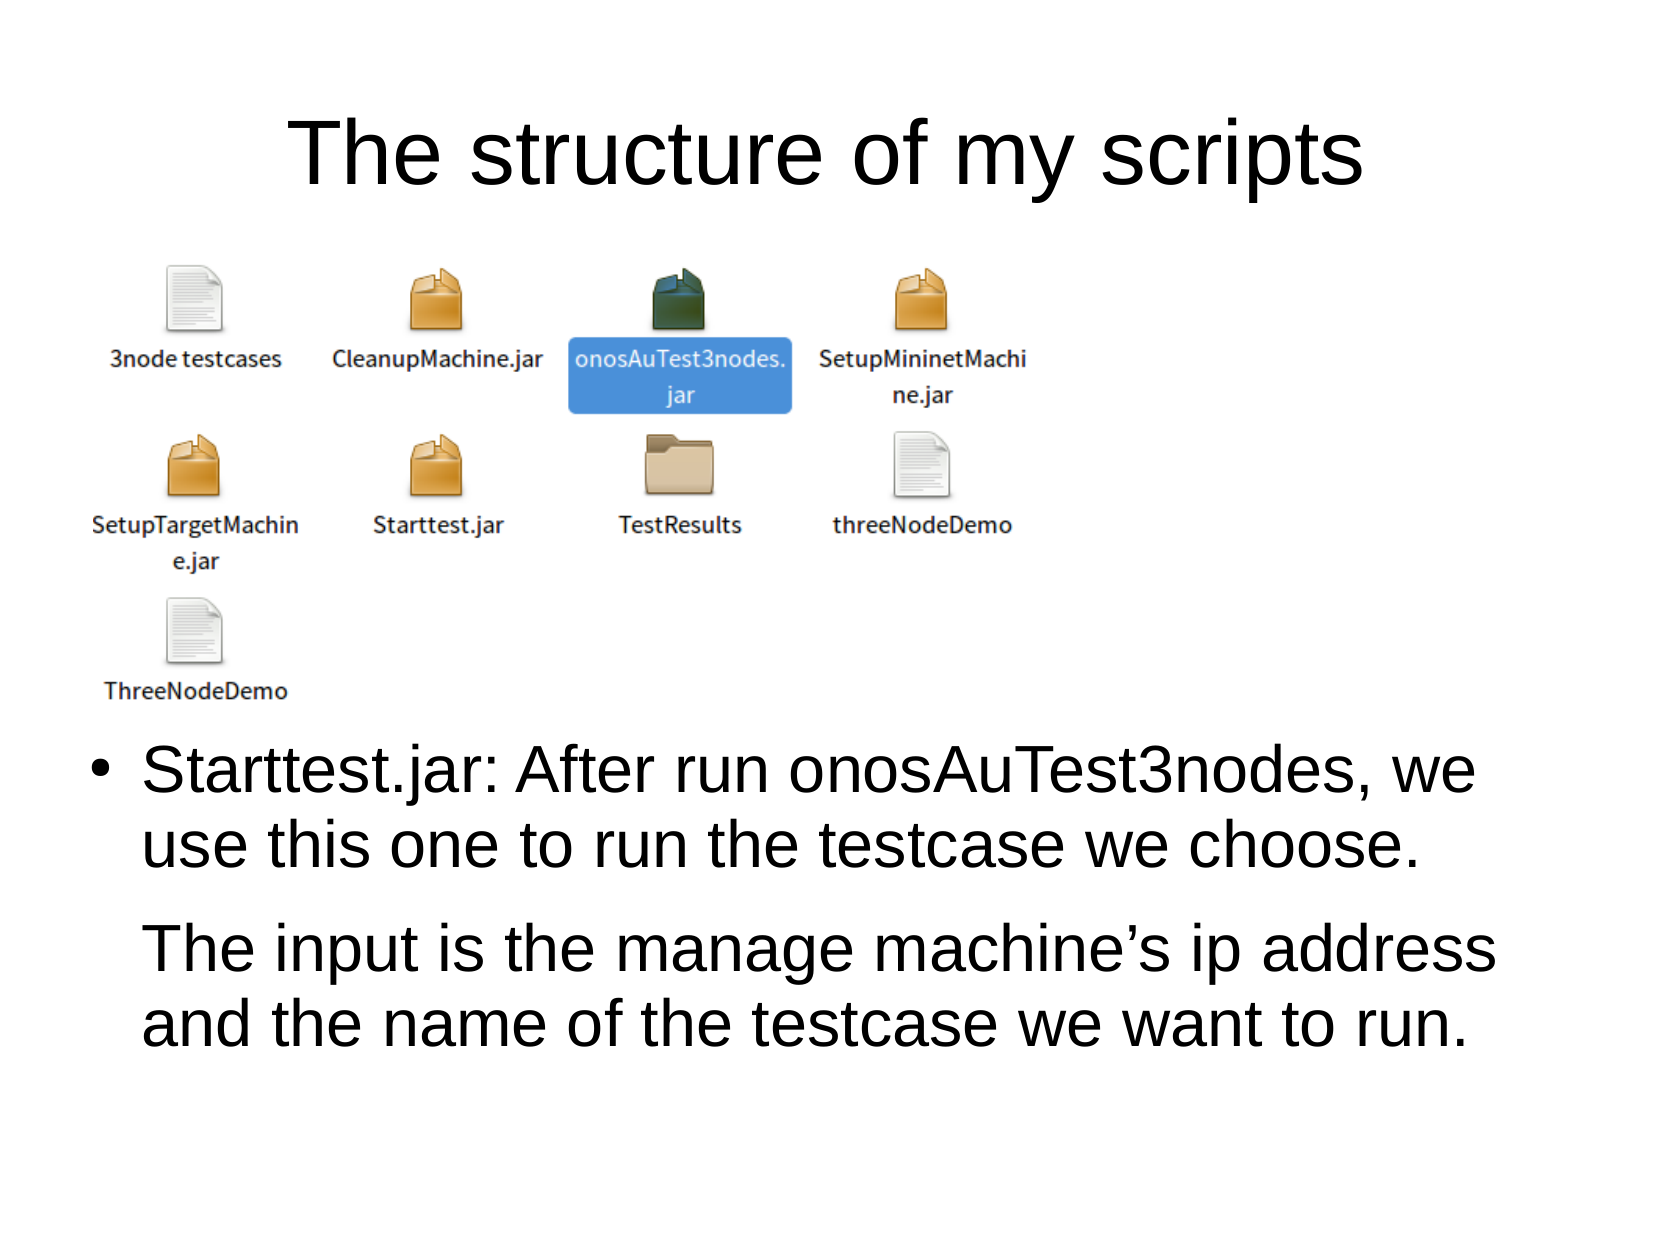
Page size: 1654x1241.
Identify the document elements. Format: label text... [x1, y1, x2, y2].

picture [93, 256, 1052, 723]
title The structure of my scripts [82, 49, 1571, 257]
list Starttest.jar: After run onosAuTest3nodes, we use this one to run the testcase we choose. The input is the manage machine’s ip address and the name of the testcase we want to run. [70, 732, 1524, 1170]
